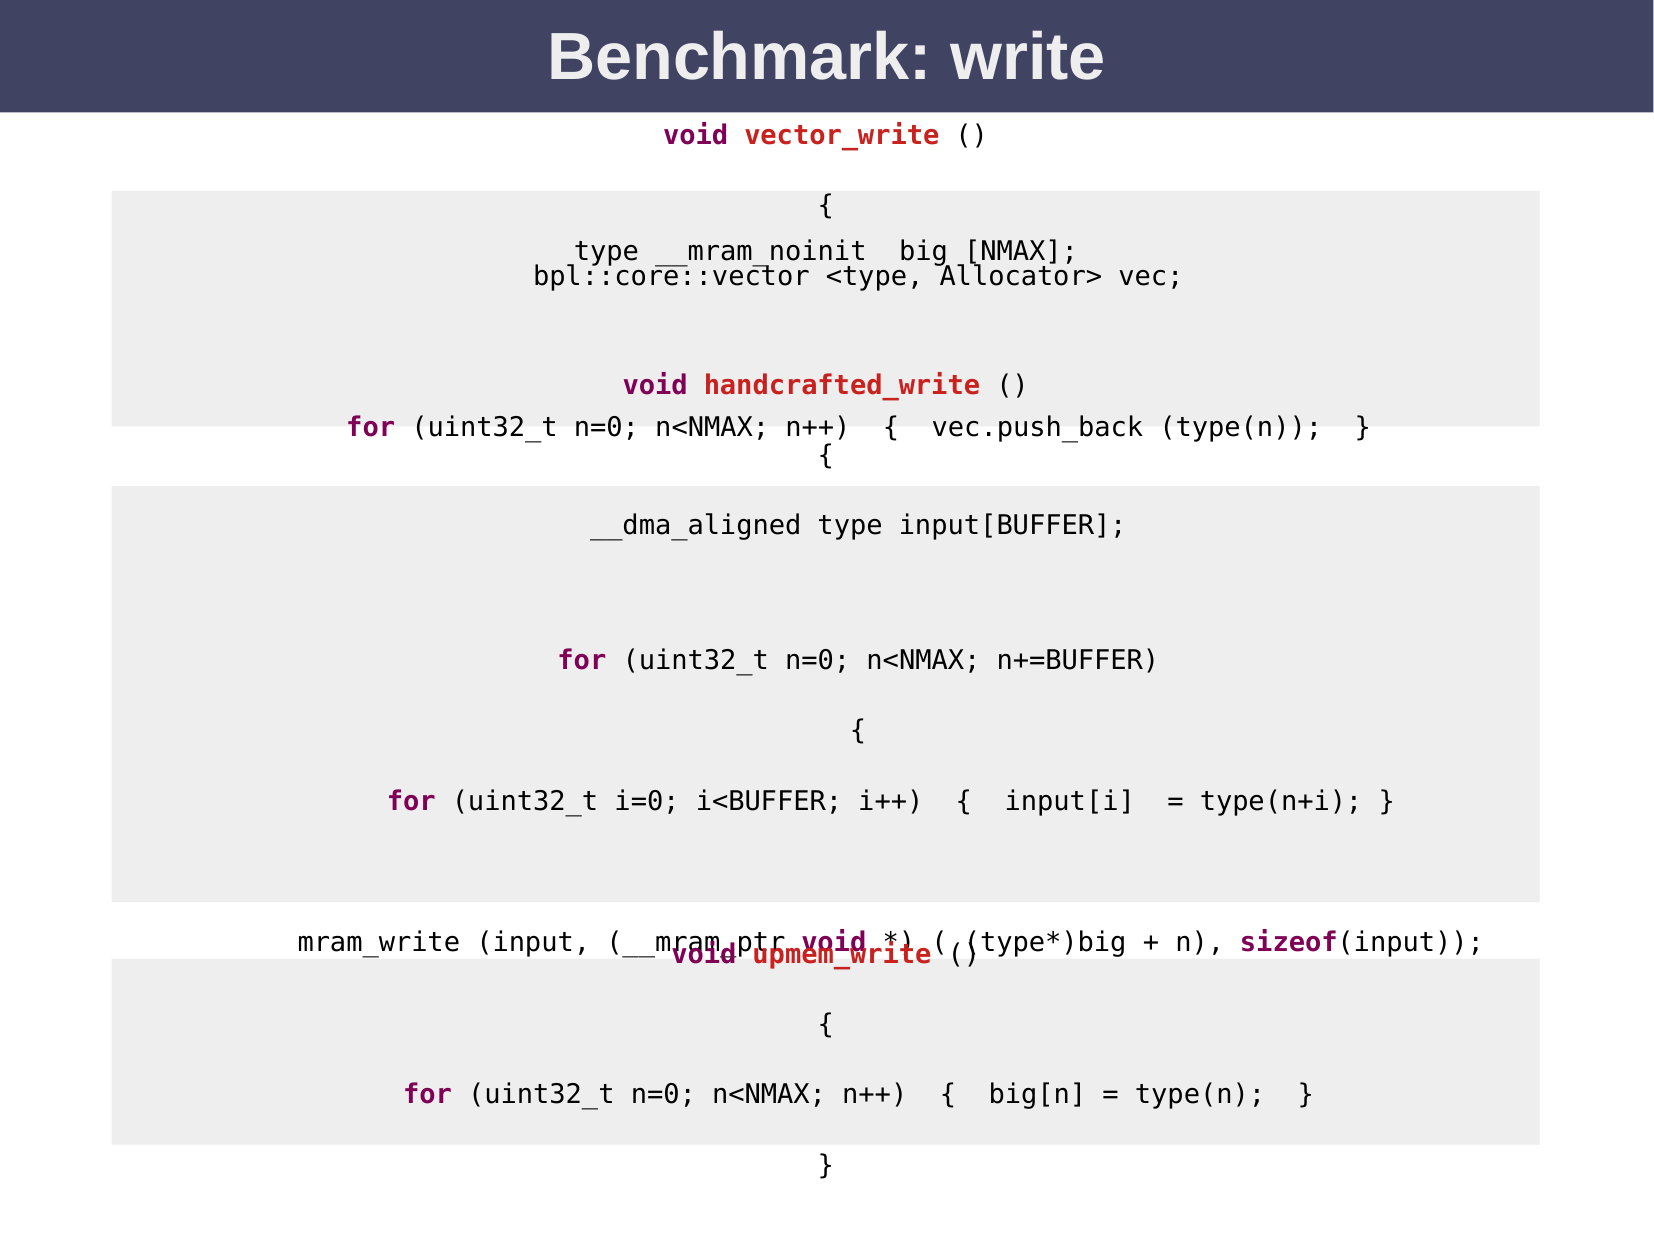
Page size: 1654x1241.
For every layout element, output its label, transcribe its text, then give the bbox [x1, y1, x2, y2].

text_box Benchmark: write [0, 0, 1654, 113]
text_box void upmem_write () { for (uint32_t n=0; n<NMAX; n++) { big[n] = type(n); } } [111, 958, 1540, 1145]
text_box type __mram_noinit big [NMAX]; void handcrafted_write () { __dma_aligned type input[BUFFER]; for (uint32_t n=0; n<NMAX; n+=BUFFER) { for (uint32_t i=0; i<BUFFER; i++) { input[i] = type(n+i); } mram_write (input, (__mram_ptr void *) ( (type*)big + n), sizeof(input)); } } [111, 486, 1540, 903]
text_box void vector_write () { bpl::core::vector <type, Allocator> vec; for (uint32_t n=0; n<NMAX; n++) { vec.push_back (type(n)); } } [111, 190, 1540, 427]
